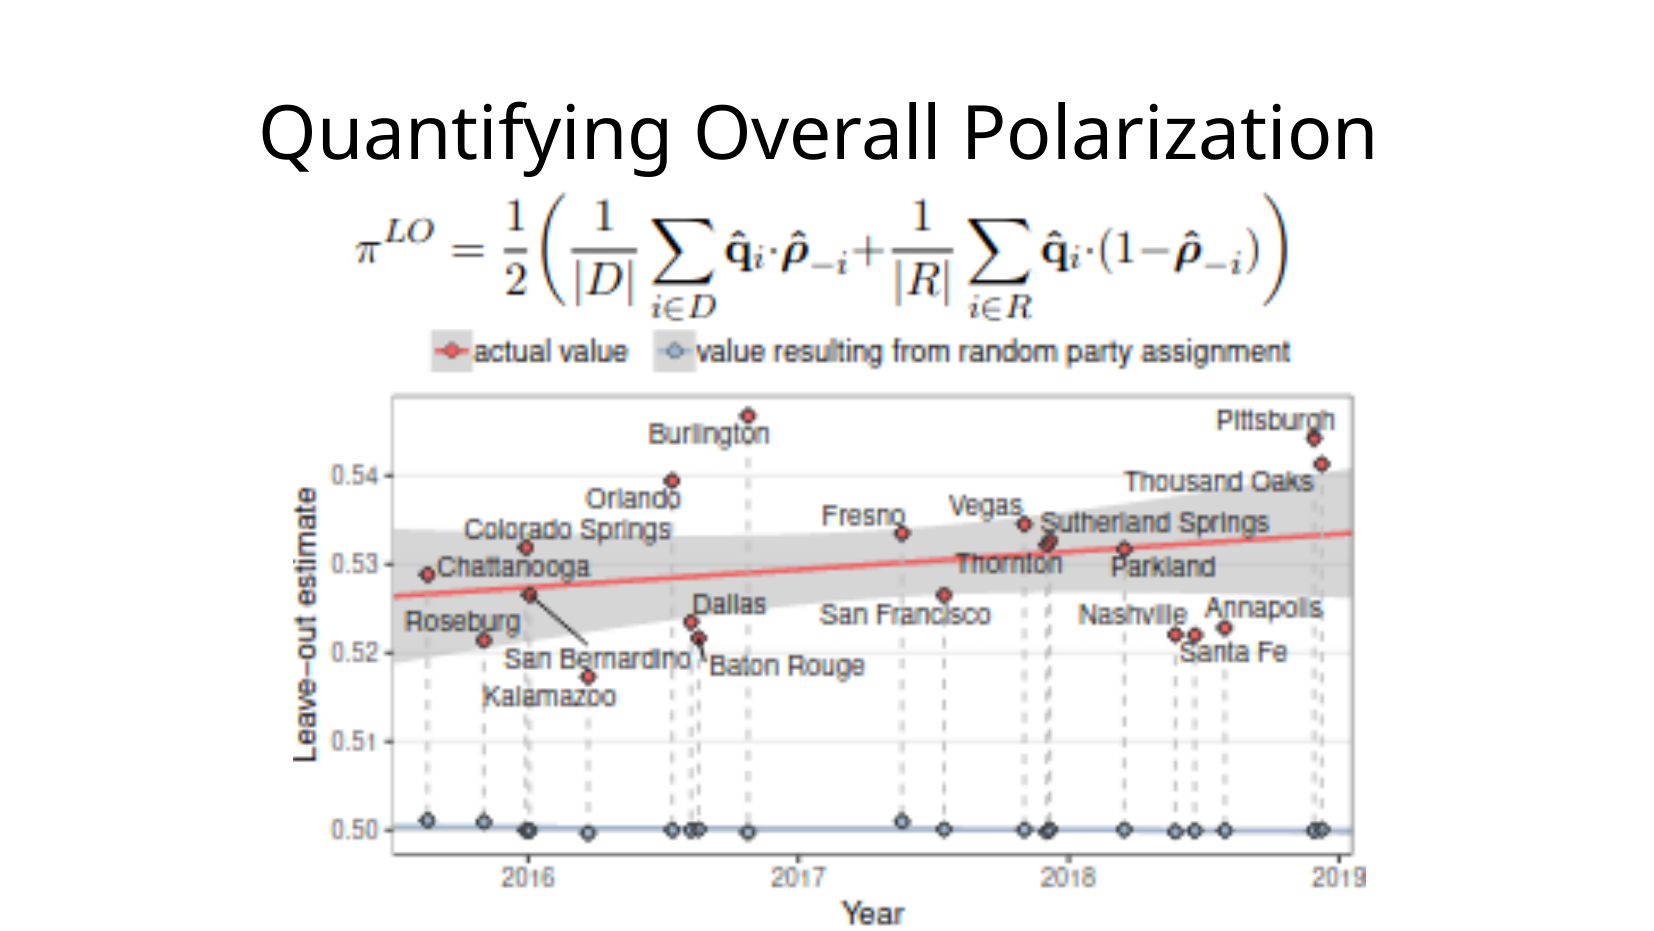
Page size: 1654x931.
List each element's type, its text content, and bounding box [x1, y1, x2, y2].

title Quantifying Overall Polarization [75, 92, 1564, 271]
picture [293, 179, 1366, 931]
